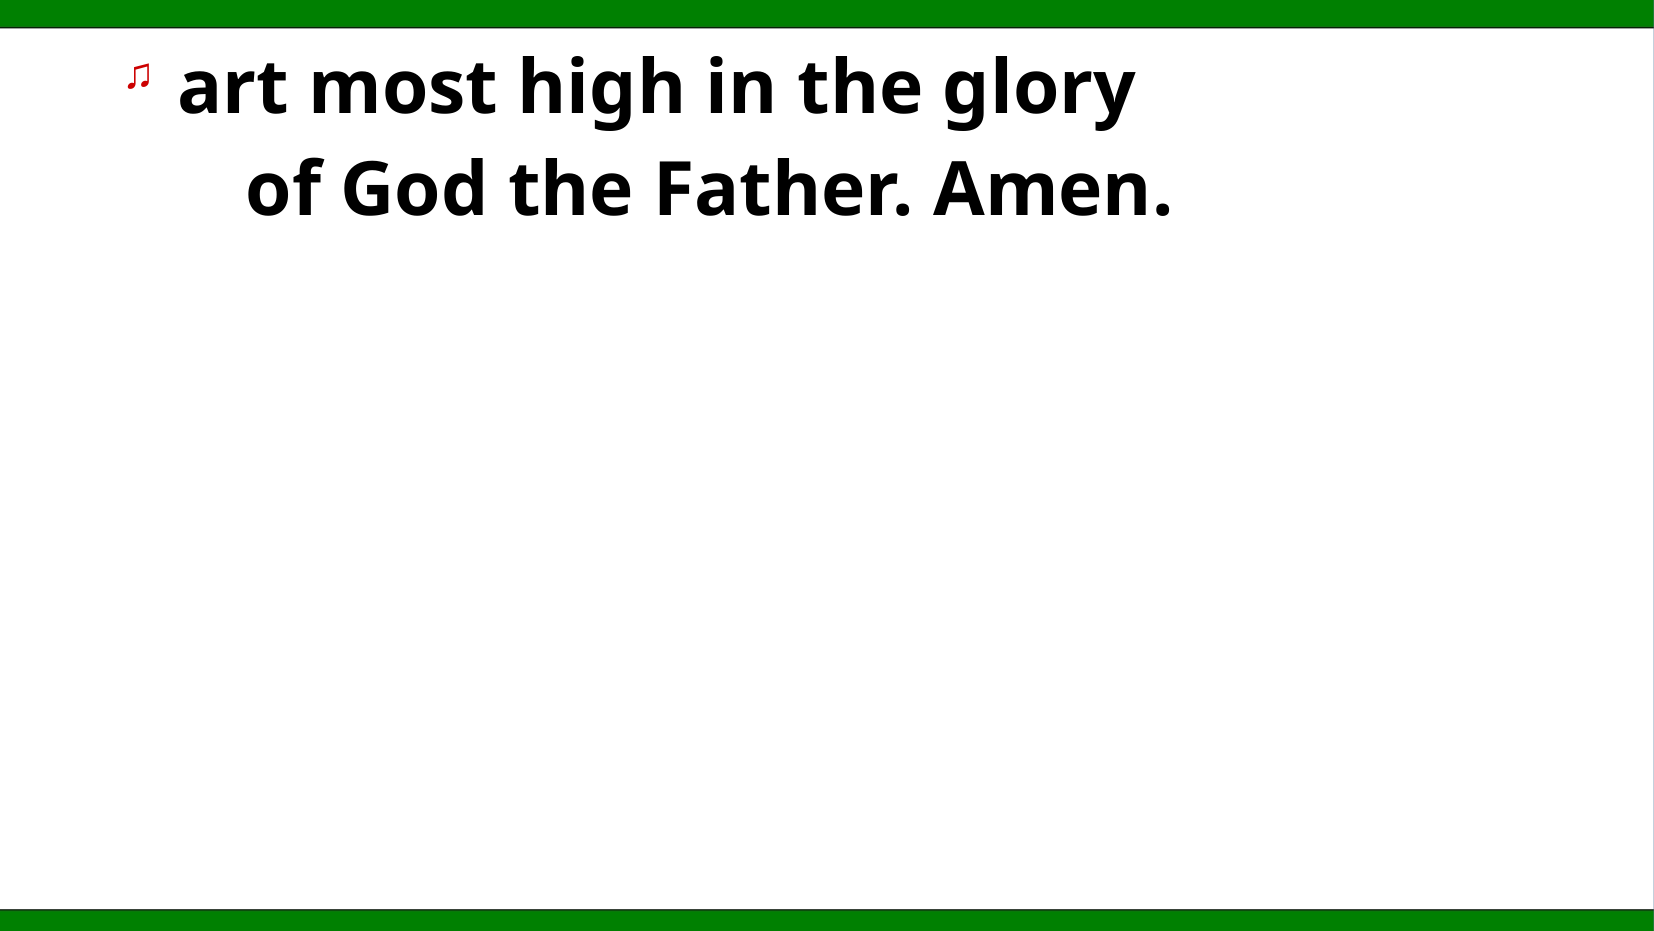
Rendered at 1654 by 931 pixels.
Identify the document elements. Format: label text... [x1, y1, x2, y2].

text_box ♫ art most high in the glory of God the Father. Amen. [74, 25, 1575, 256]
picture [0, 0, 1654, 931]
